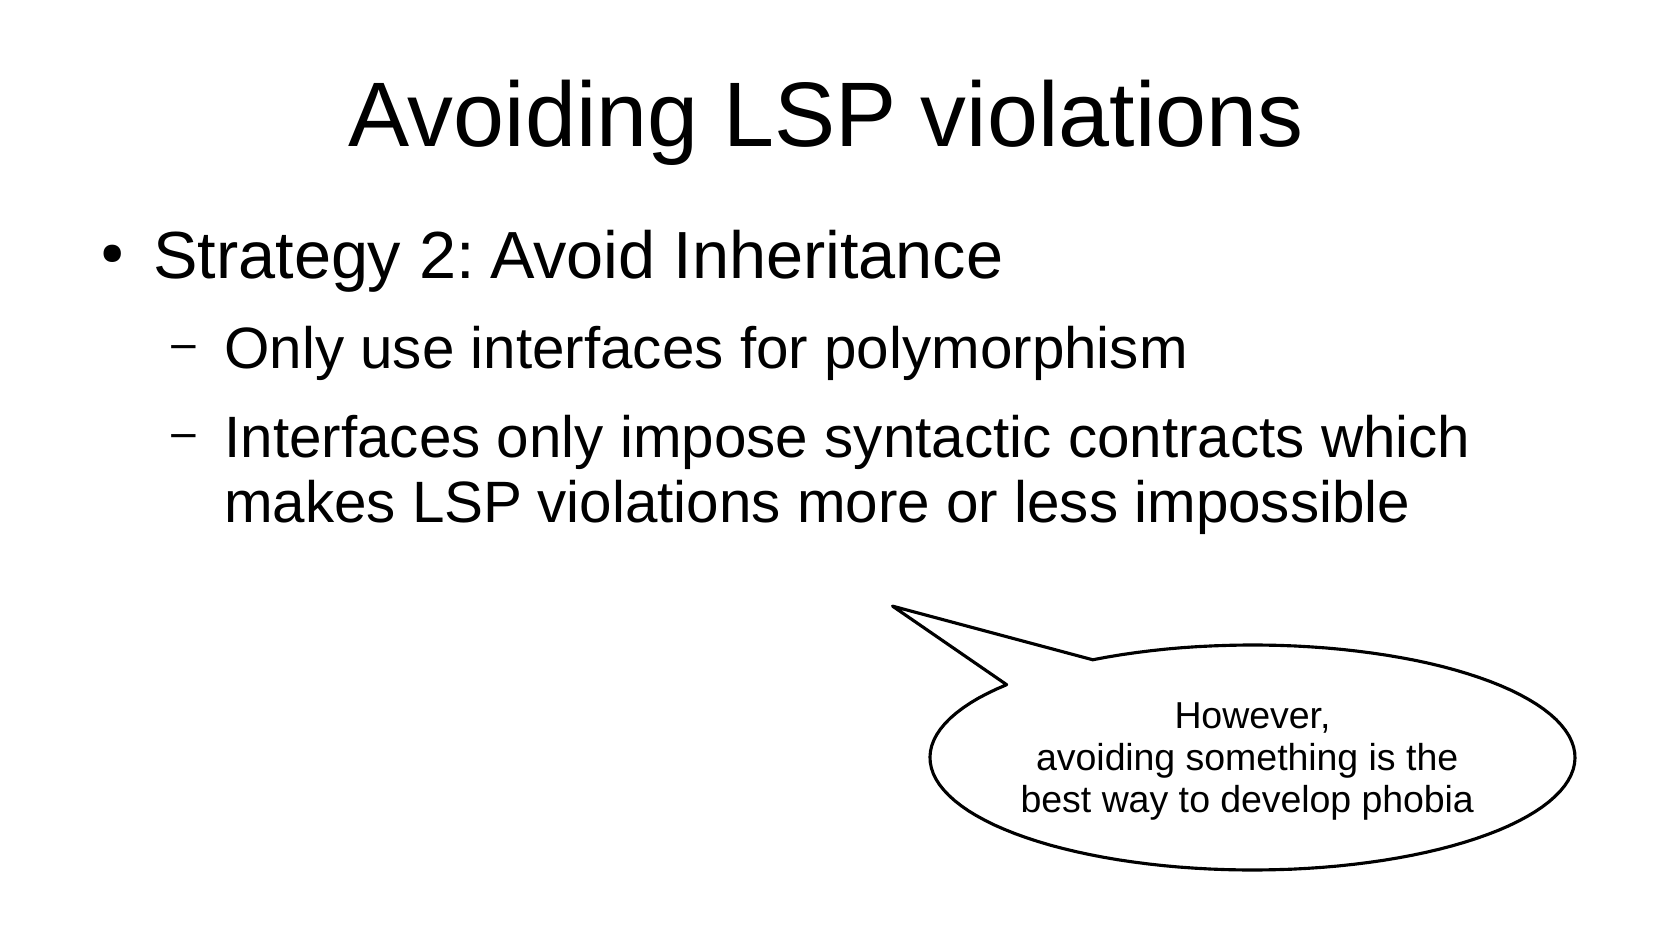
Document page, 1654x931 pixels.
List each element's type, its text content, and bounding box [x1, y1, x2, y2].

list Strategy 2: Avoid Inheritance Only use interfaces for polymorphism Interfaces only impose syntactic contracts which makes LSP violations more or less impossible [82, 217, 1571, 758]
title Avoiding LSP violations [82, 37, 1571, 193]
text_box However, avoiding something is the best way to develop phobia [892, 606, 1576, 871]
